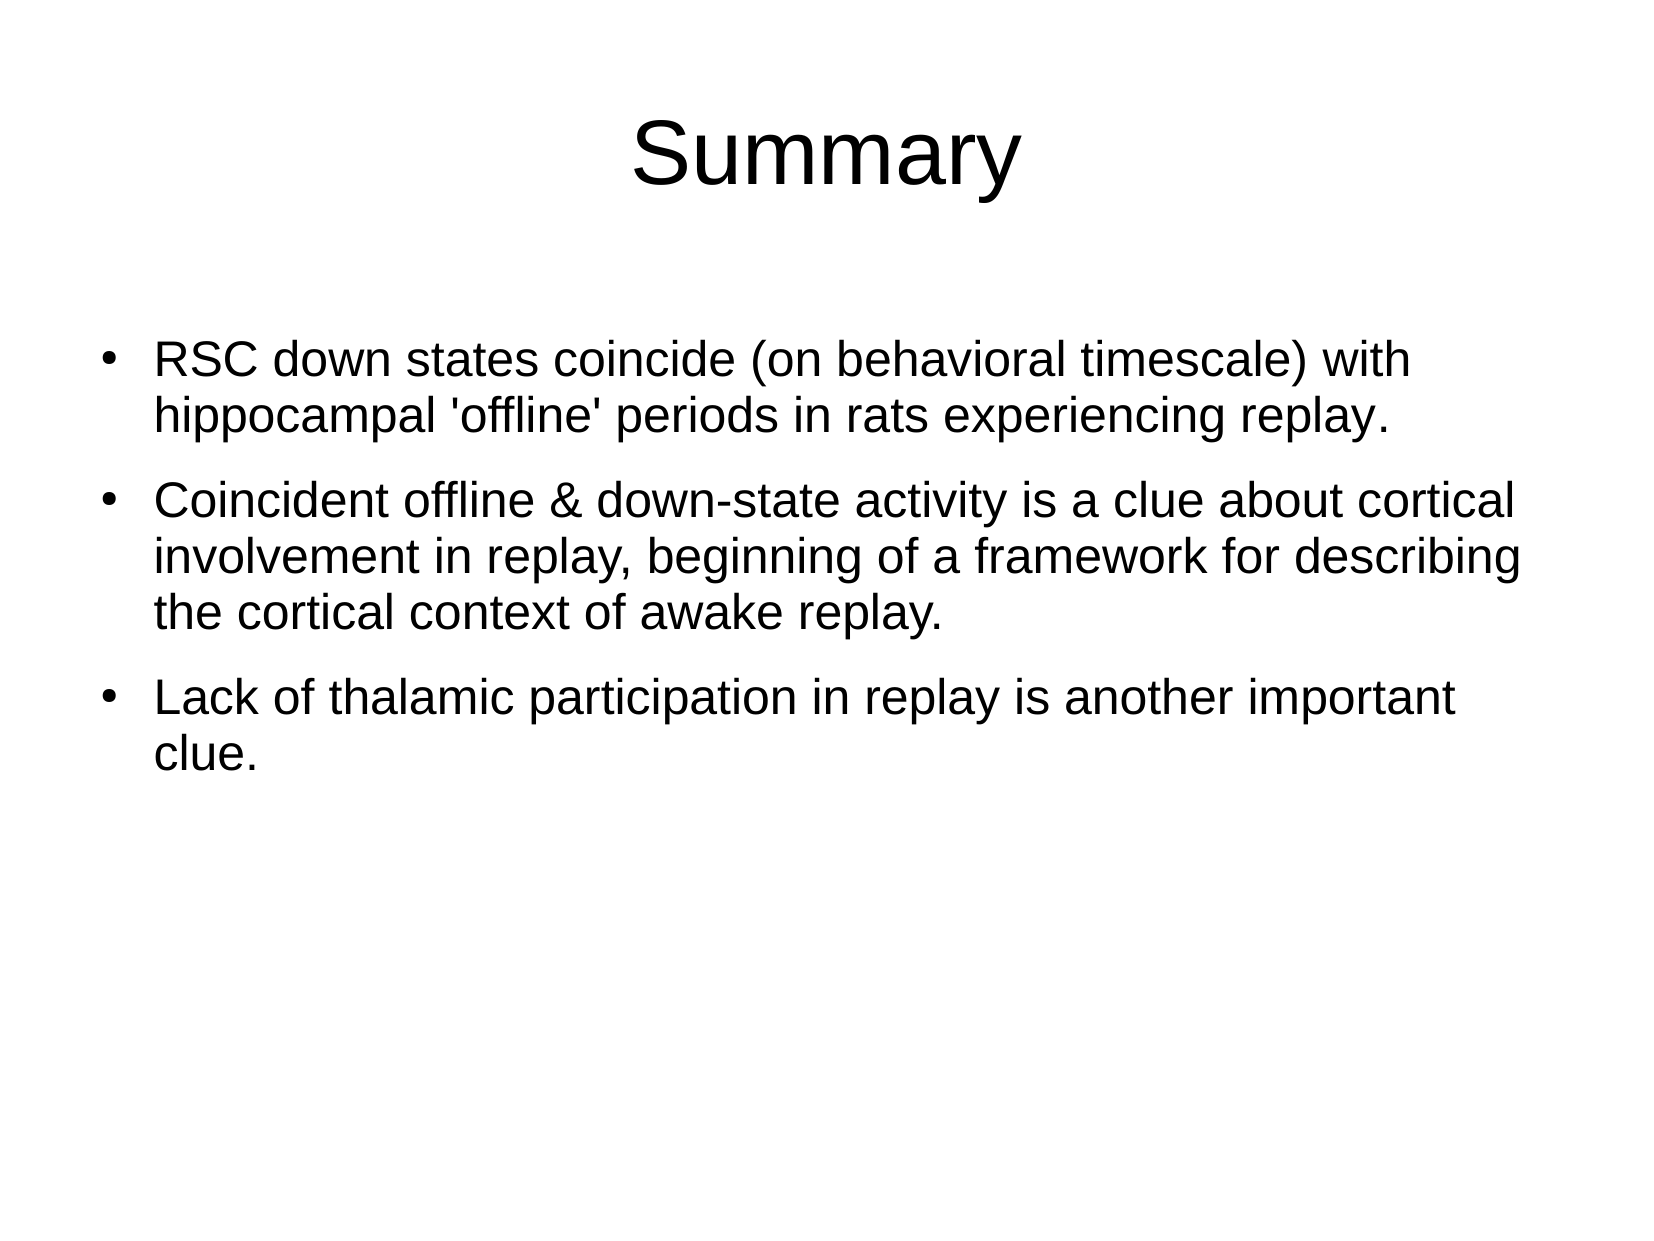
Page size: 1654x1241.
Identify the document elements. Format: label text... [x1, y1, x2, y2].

title Summary [82, 49, 1571, 257]
list RSC down states coincide (on behavioral timescale) with hippocampal 'offline' periods in rats experiencing replay. Coincident offline & down-state activity is a clue about cortical involvement in replay, beginning of a framework for describing the cortical context of awake replay. Lack of thalamic participation in replay is another important clue. [82, 331, 1538, 1051]
